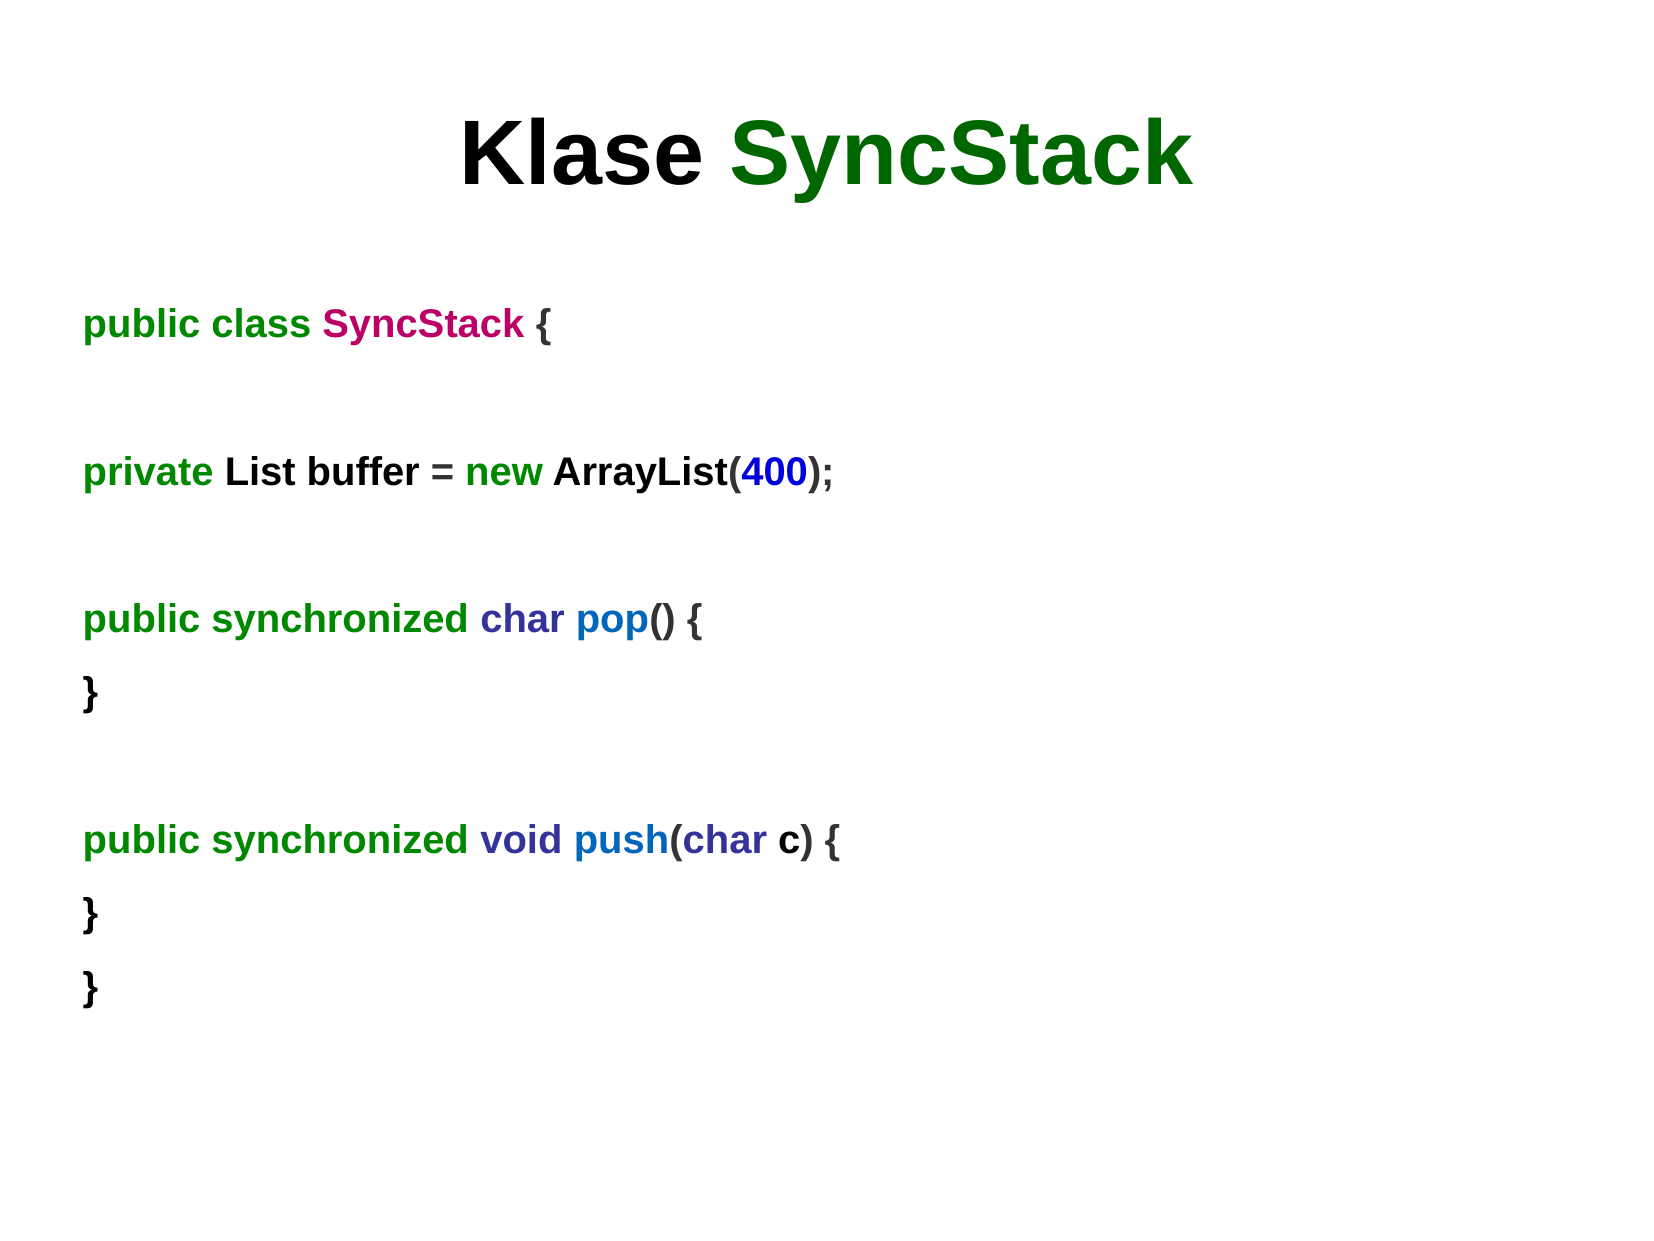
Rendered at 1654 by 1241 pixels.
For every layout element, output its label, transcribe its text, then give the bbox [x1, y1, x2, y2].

list public class SyncStack { private List buffer = new ArrayList(400); public synchronized char pop() { } public synchronized void push(char c) { } } [82, 290, 1538, 1010]
title Klase SyncStack [82, 49, 1571, 257]
